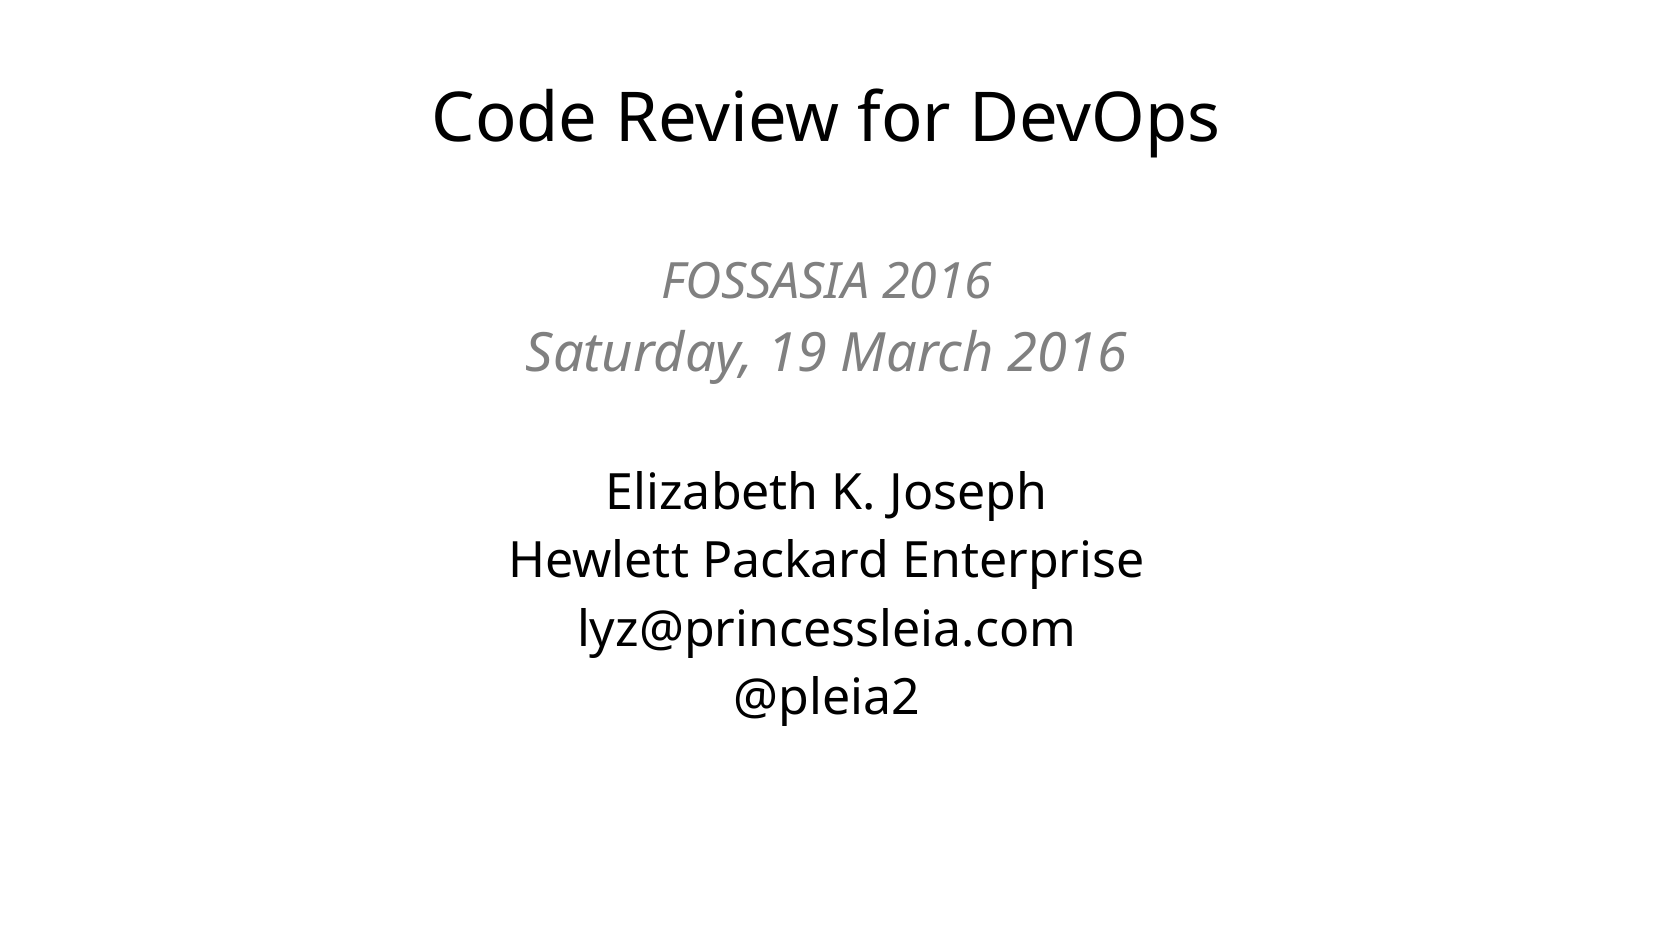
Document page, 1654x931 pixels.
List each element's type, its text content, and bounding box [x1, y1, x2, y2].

subtitle FOSSASIA 2016 Saturday, 19 March 2016 Elizabeth K. Joseph Hewlett Packard Enterprise lyz@princessleia.com @pleia2 [82, 217, 1571, 758]
title Code Review for DevOps [82, 37, 1571, 193]
